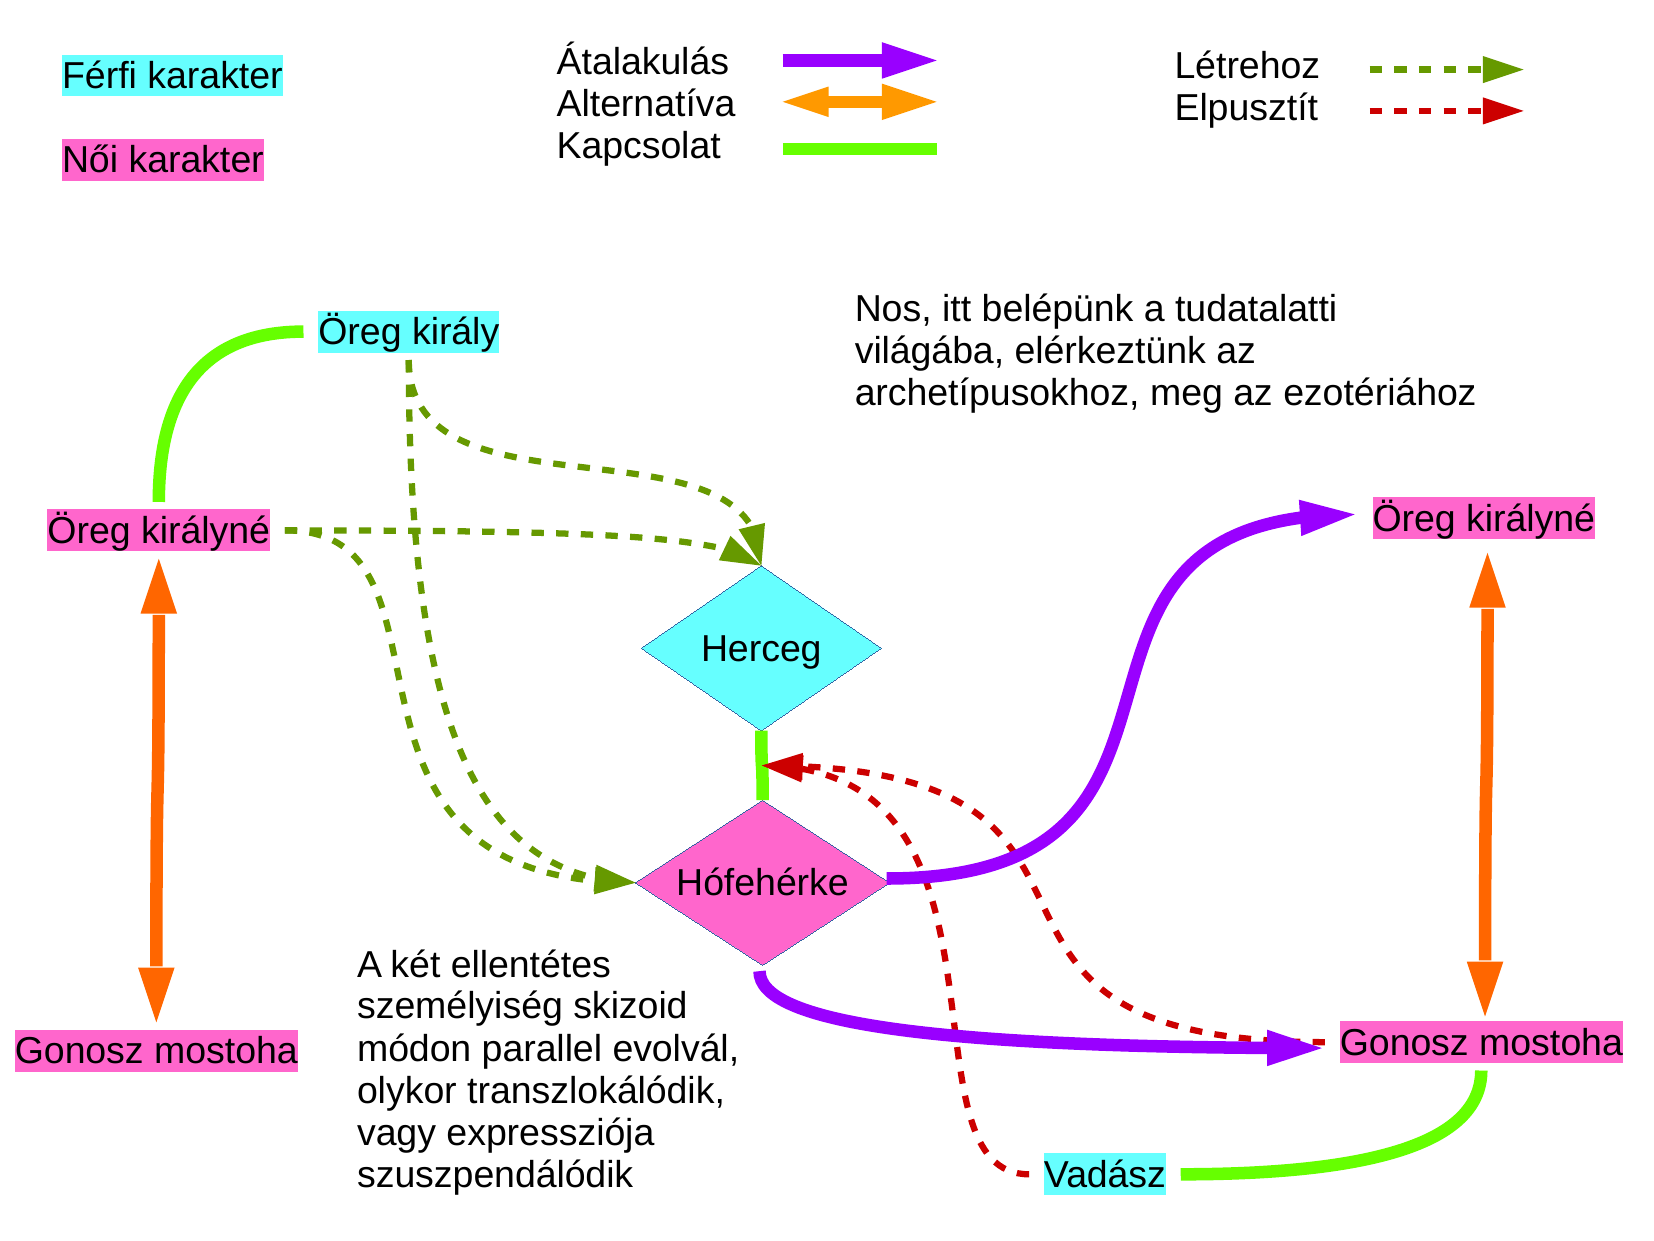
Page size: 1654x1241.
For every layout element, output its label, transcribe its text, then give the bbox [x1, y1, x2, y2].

text_box Herceg [641, 566, 882, 730]
text_box Átalakulás Alternatíva Kapcsolat [541, 33, 751, 174]
text_box Öreg királyné [32, 501, 285, 559]
text_box Öreg király [303, 303, 515, 361]
text_box Létrehoz Elpusztít [1159, 36, 1336, 136]
text_box Öreg királyné [1357, 490, 1610, 547]
text_box Gonosz mostoha [0, 1022, 313, 1080]
text_box A két ellentétes személyiség skizoid módon parallel evolvál, olykor transzlokálódik, vagy expressziója szuszpendálódik [342, 935, 808, 1221]
text_box Férfi karakter Női karakter [47, 47, 298, 189]
text_box Vadász [1029, 1145, 1181, 1203]
text_box Gonosz mostoha [1324, 1013, 1638, 1071]
text_box Hófehérke [635, 801, 887, 936]
text_box Nos, itt belépünk a tudatalatti világába, elérkeztünk az archetípusokhoz, meg az ezotériához [840, 280, 1501, 422]
